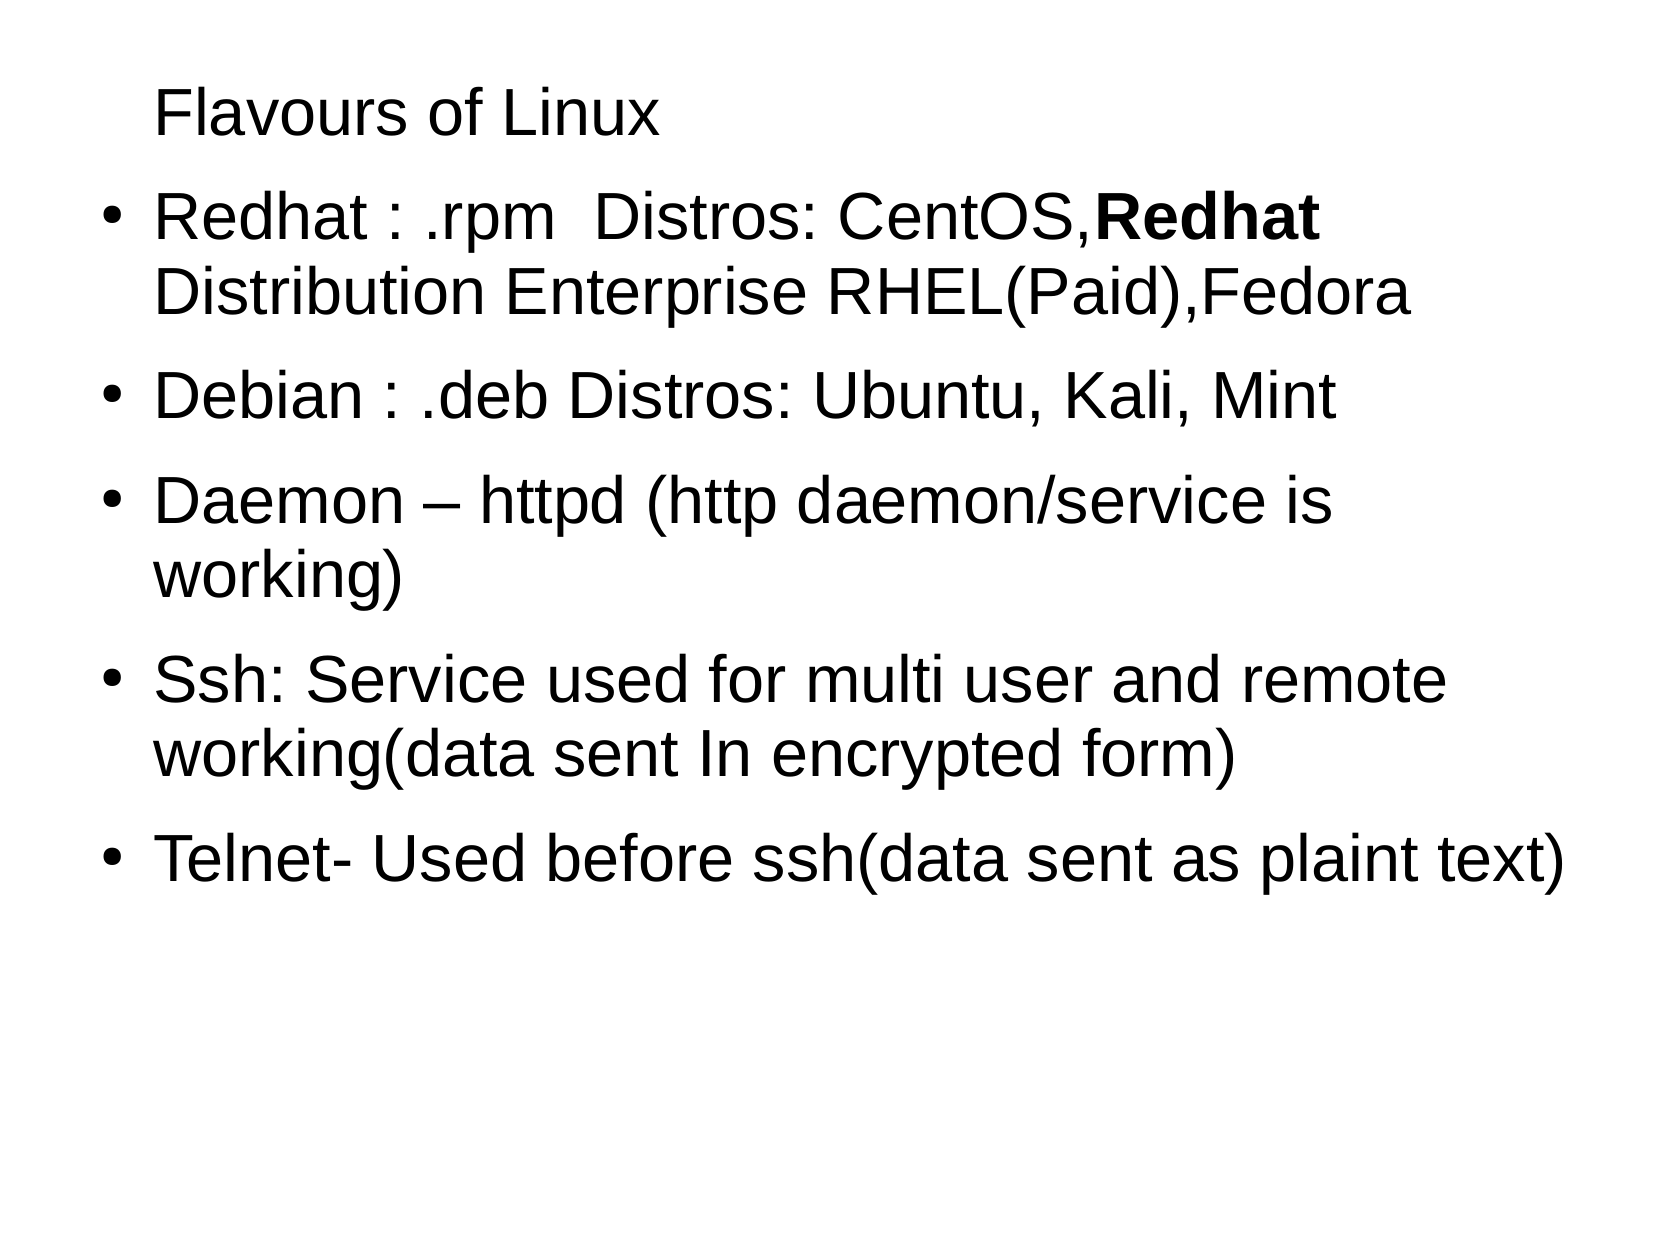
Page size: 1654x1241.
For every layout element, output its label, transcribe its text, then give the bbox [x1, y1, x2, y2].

list Flavours of Linux Redhat : .rpm Distros: CentOS,Redhat Distribution Enterprise RHEL(Paid),Fedora Debian : .deb Distros: Ubuntu, Kali, Mint Daemon – httpd (http daemon/service is working) Ssh: Service used for multi user and remote working(data sent In encrypted form) Telnet- Used before ssh(data sent as plaint text) [82, 75, 1571, 1010]
